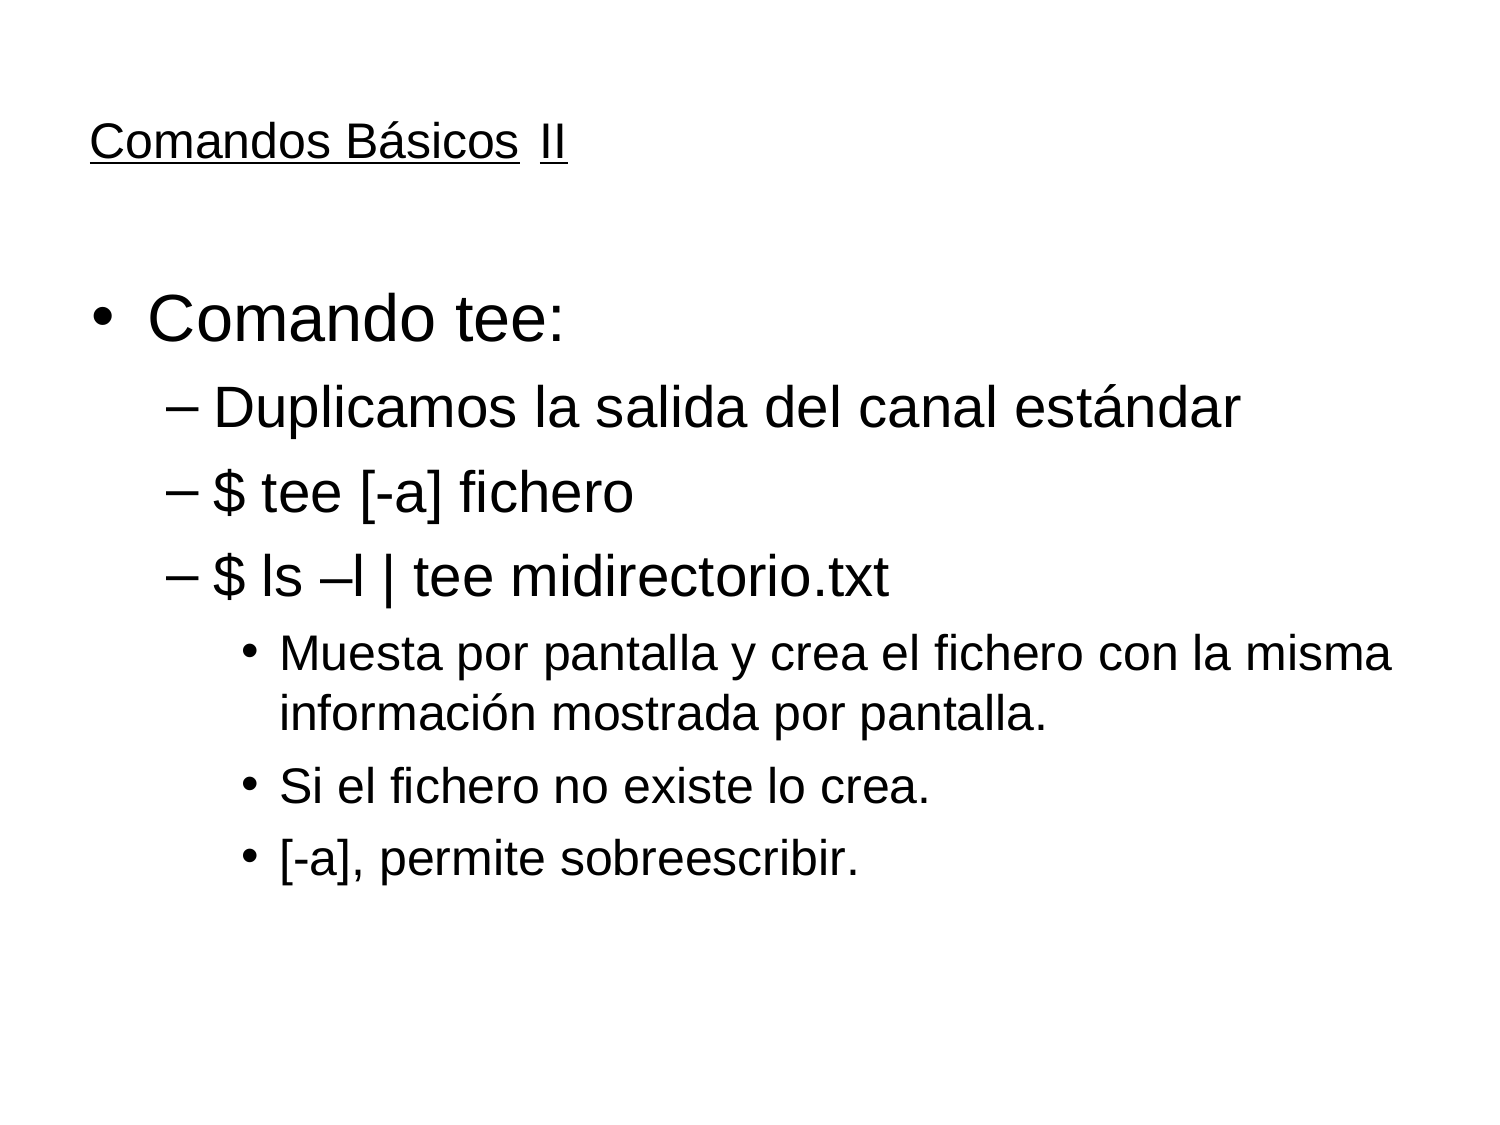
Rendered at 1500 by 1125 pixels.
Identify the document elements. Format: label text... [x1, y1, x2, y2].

title Comandos Básicos II [75, 45, 1426, 233]
list Comando tee: Duplicamos la salida del canal estándar $ tee [-a] fichero $ ls –l | tee midirectorio.txt Muesta por pantalla y crea el fichero con la misma información mostrada por pantalla. Si el fichero no existe lo crea. [-a], permite sobreescribir. [76, 267, 1427, 1010]
